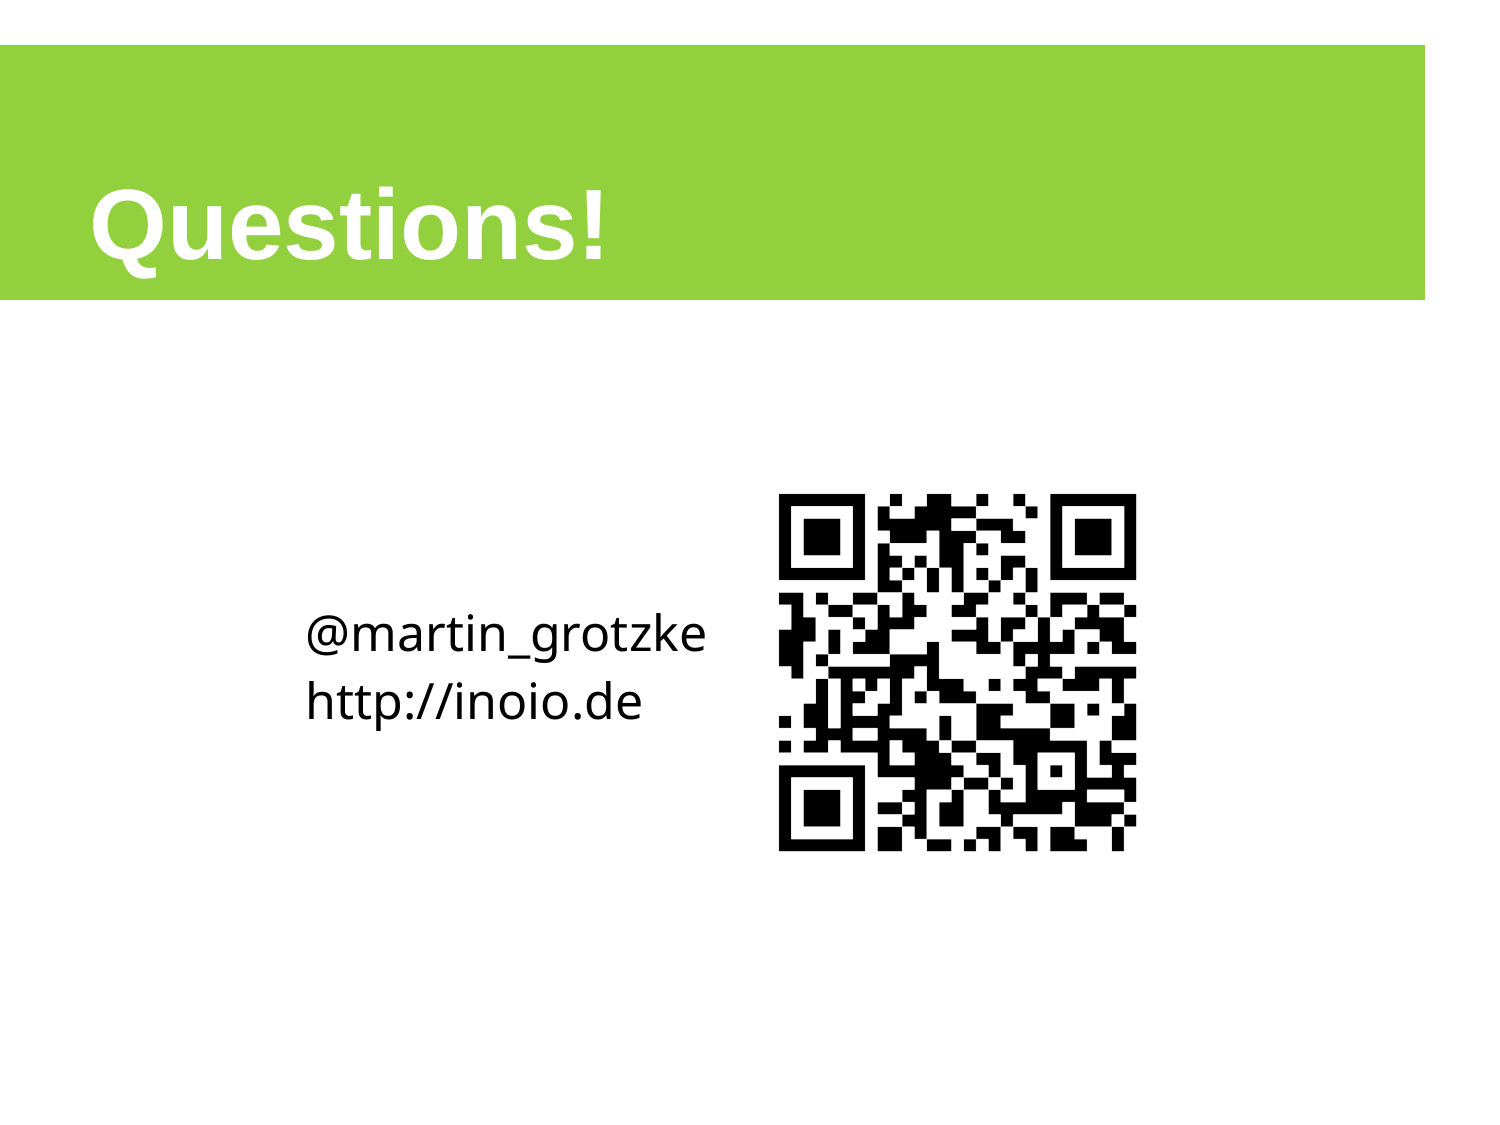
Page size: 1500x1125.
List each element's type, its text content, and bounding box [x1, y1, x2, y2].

text_box @martin_grotzke http://inoio.de [290, 594, 673, 726]
text_box Questions! [74, 45, 1440, 295]
picture [753, 468, 1164, 879]
